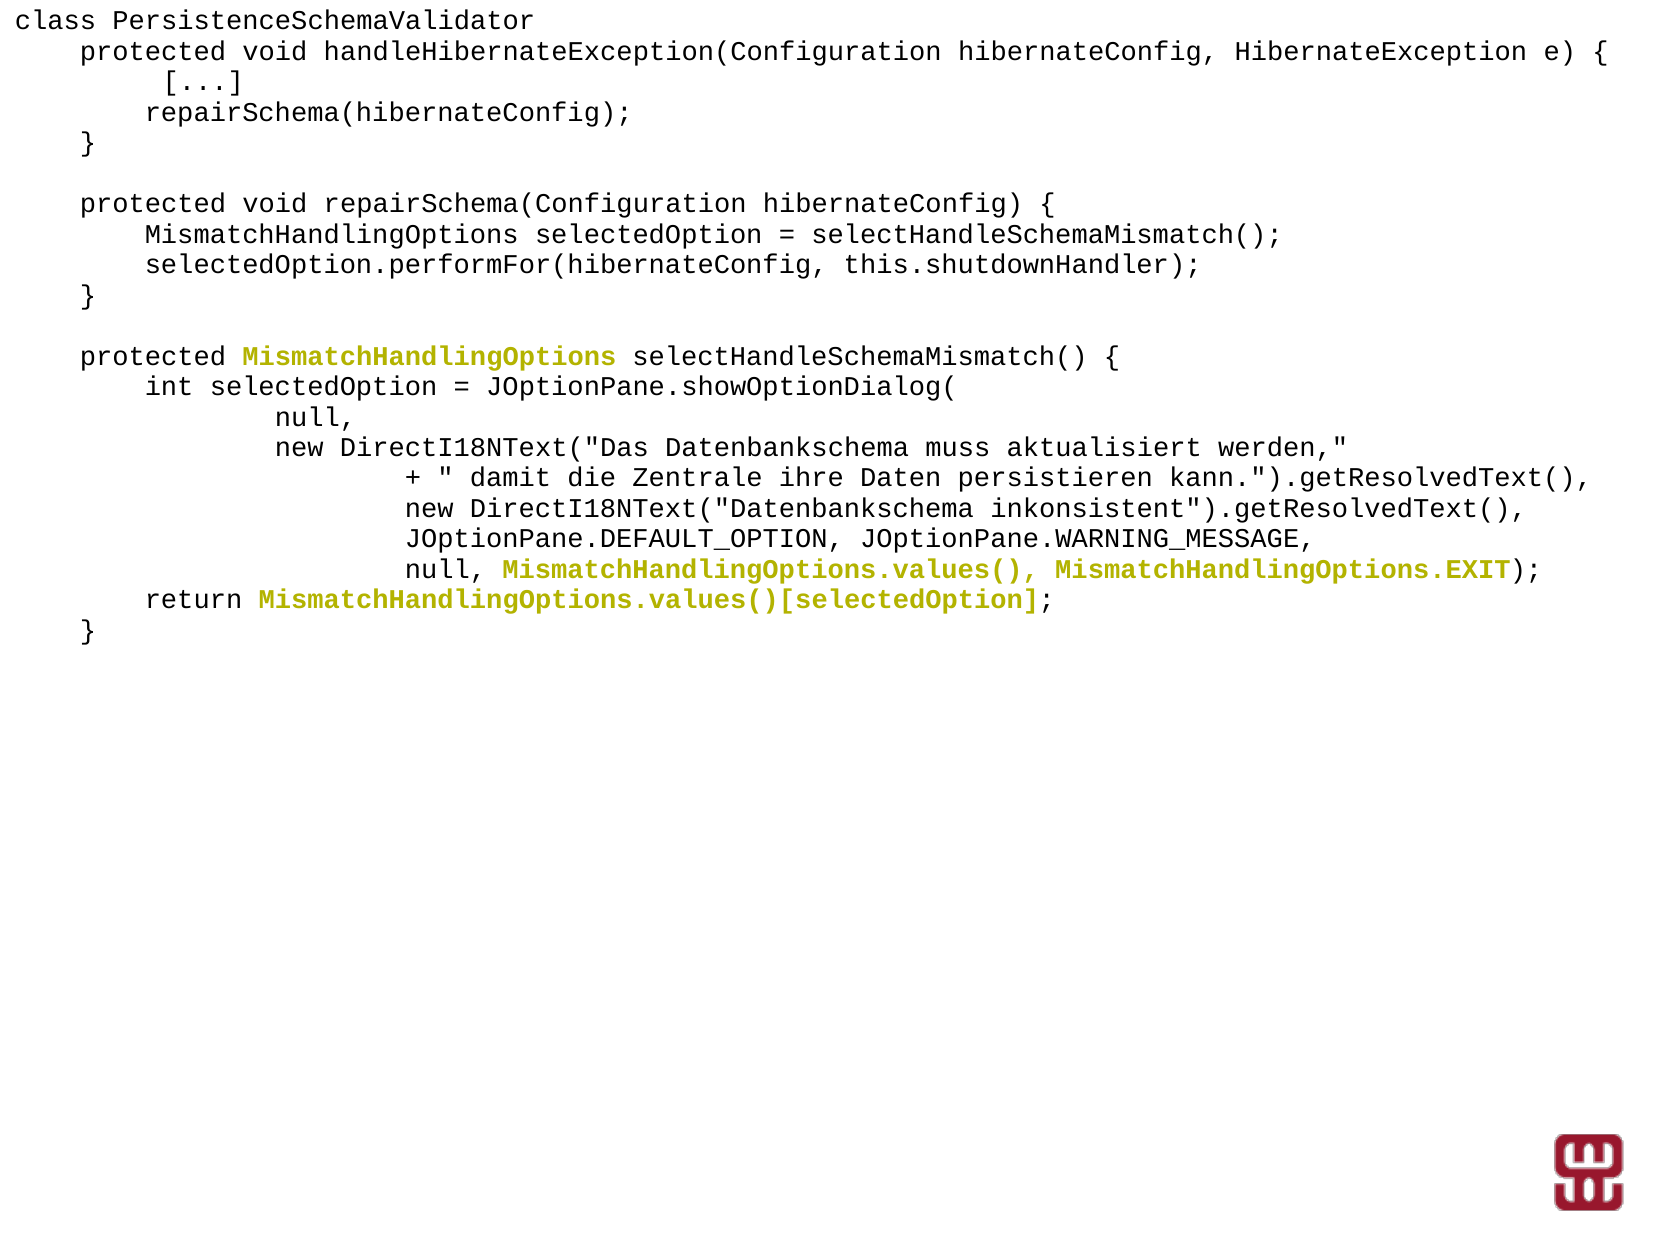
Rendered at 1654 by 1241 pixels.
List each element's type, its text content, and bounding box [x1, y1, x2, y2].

text_box class PersistenceSchemaValidator protected void handleHibernateException(Configuration hibernateConfig, HibernateException e) { [...] repairSchema(hibernateConfig); } protected void repairSchema(Configuration hibernateConfig) { MismatchHandlingOptions selectedOption = selectHandleSchemaMismatch(); selectedOption.performFor(hibernateConfig, this.shutdownHandler); } protected MismatchHandlingOptions selectHandleSchemaMismatch() { int selectedOption = JOptionPane.showOptionDialog( null, new DirectI18NText("Das Datenbankschema muss aktualisiert werden," + " damit die Zentrale ihre Daten persistieren kann.").getResolvedText(), new DirectI18NText("Datenbankschema inkonsistent").getResolvedText(), JOptionPane.DEFAULT_OPTION, JOptionPane.WARNING_MESSAGE, null, MismatchHandlingOptions.values(), MismatchHandlingOptions.EXIT); return MismatchHandlingOptions.values()[selectedOption]; } [0, 0, 1654, 629]
picture [1553, 1133, 1625, 1214]
